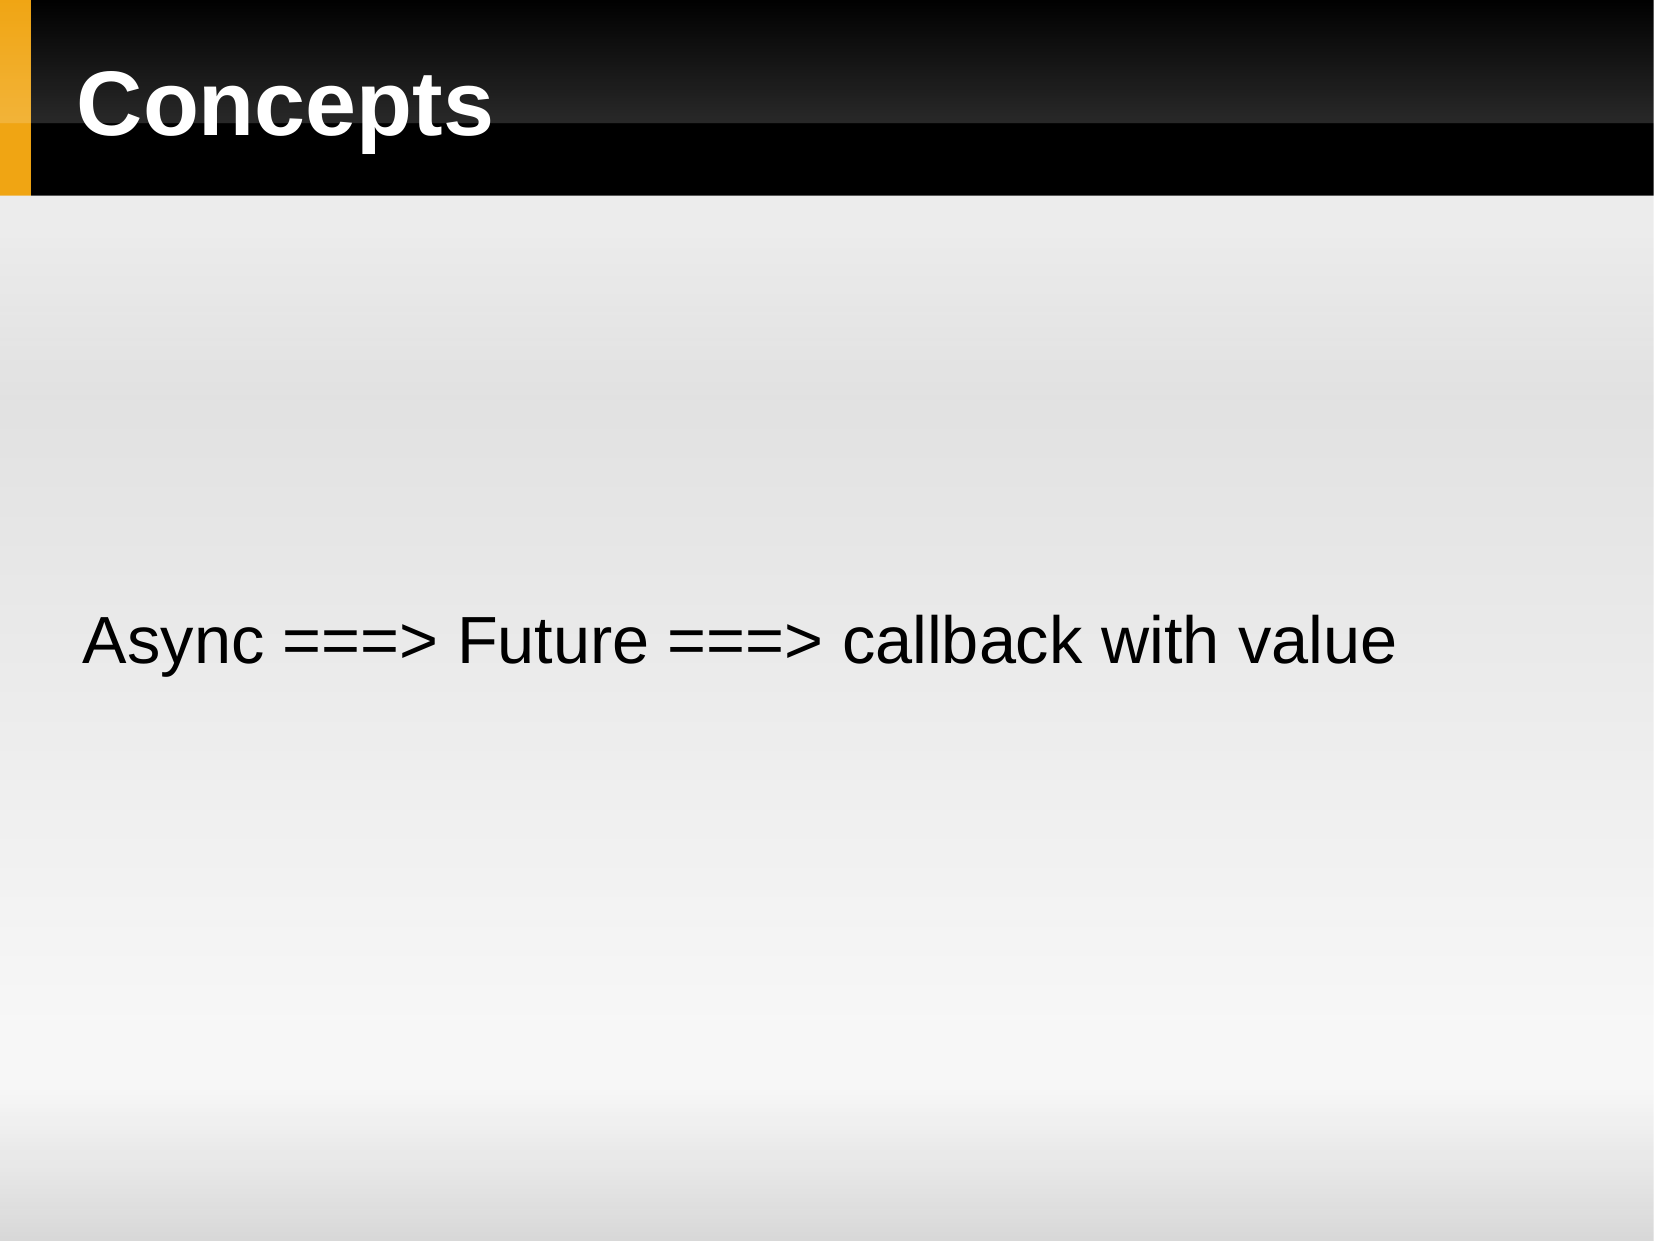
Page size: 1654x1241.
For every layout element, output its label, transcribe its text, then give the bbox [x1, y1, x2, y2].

picture [0, 0, 1654, 1241]
title Concepts [76, 0, 1565, 208]
list Async ===> Future ===> callback with value [82, 290, 1571, 1109]
